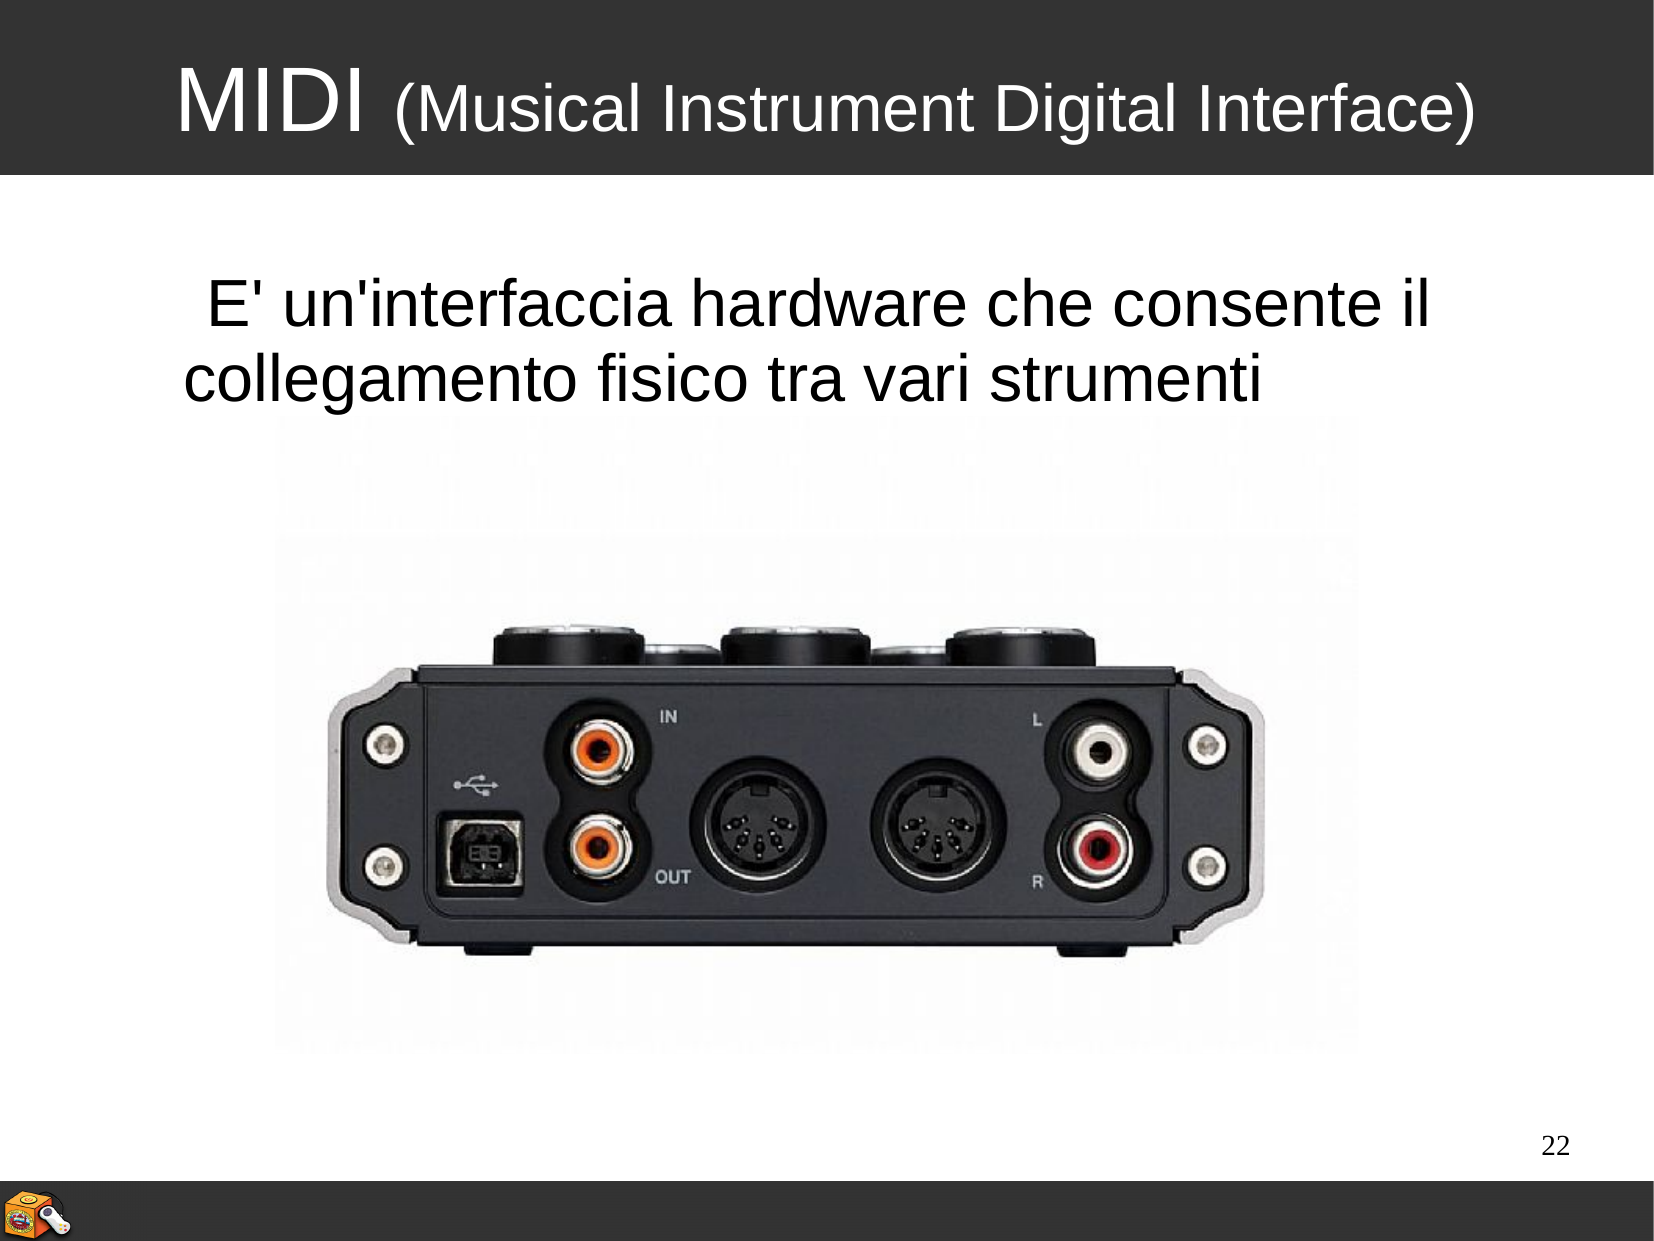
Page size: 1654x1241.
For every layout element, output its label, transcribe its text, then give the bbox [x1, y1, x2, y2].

picture [275, 416, 1359, 1054]
picture [0, 0, 1654, 175]
picture [0, 1181, 1654, 1241]
text_box E' un'interfaccia hardware che consente il collegamento fisico tra vari strumenti [183, 265, 1462, 416]
title MIDI (Musical Instrument Digital Interface) [82, 3, 1571, 196]
